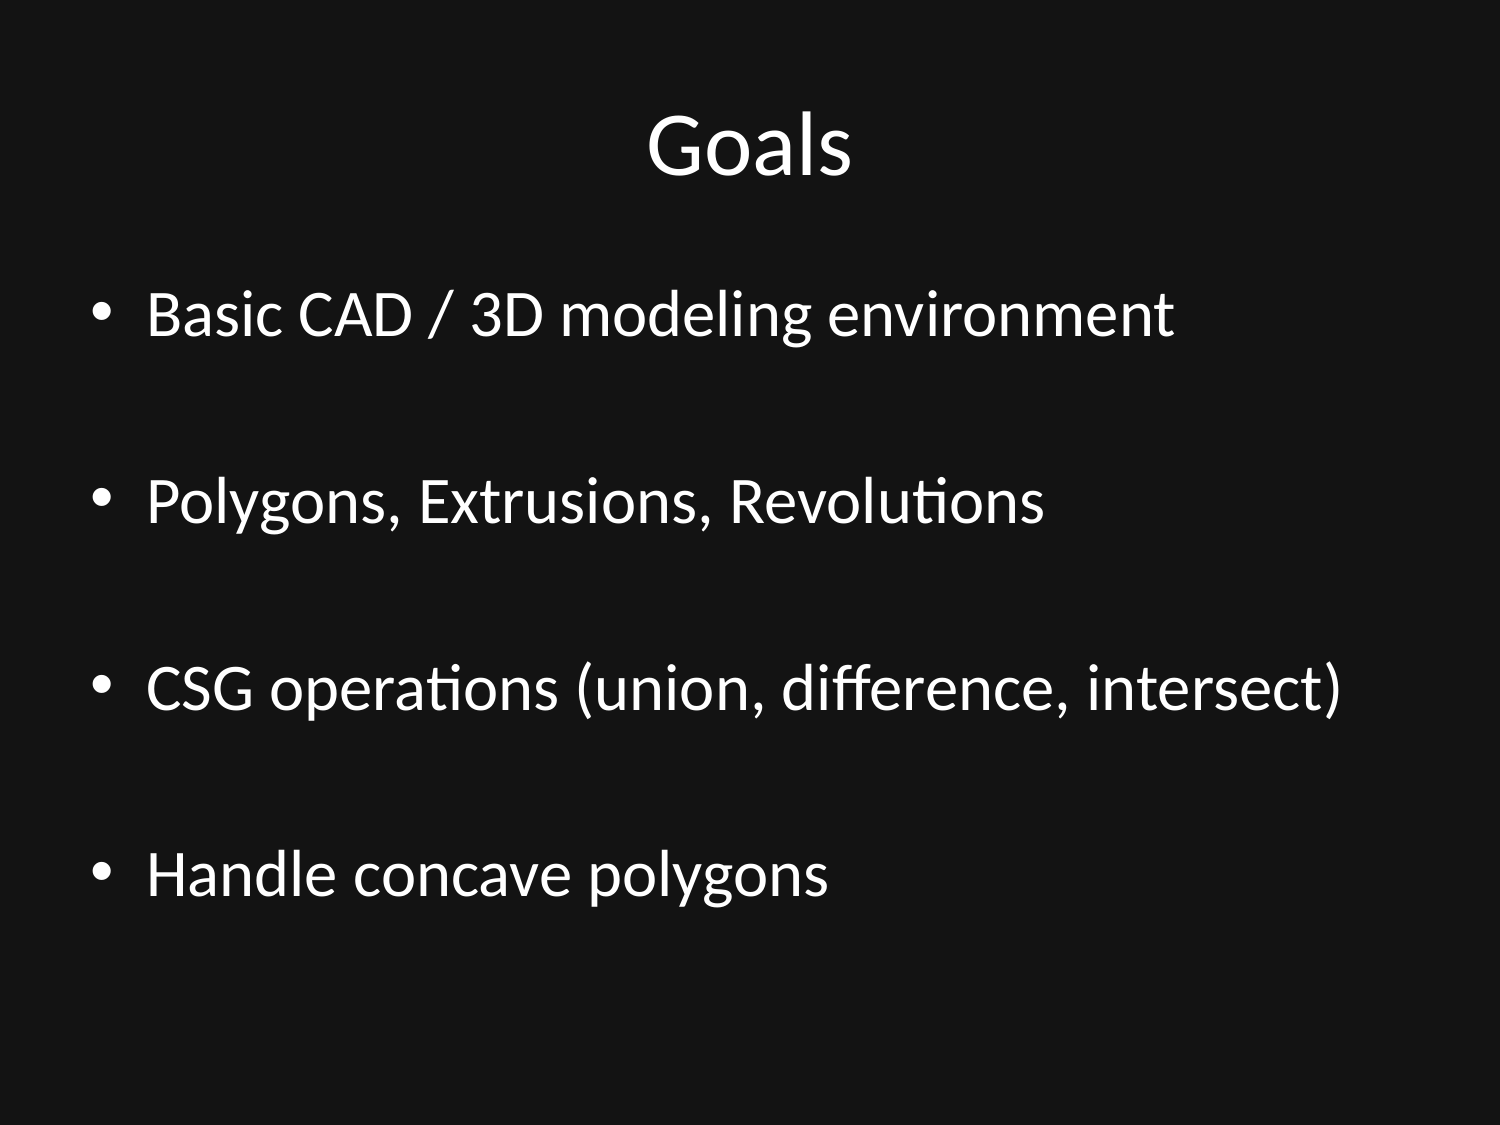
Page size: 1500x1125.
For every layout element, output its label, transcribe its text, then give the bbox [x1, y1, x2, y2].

title Goals [75, 45, 1425, 233]
list Basic CAD / 3D modeling environment Polygons, Extrusions, Revolutions CSG operations (union, difference, intersect) Handle concave polygons [75, 262, 1425, 1005]
